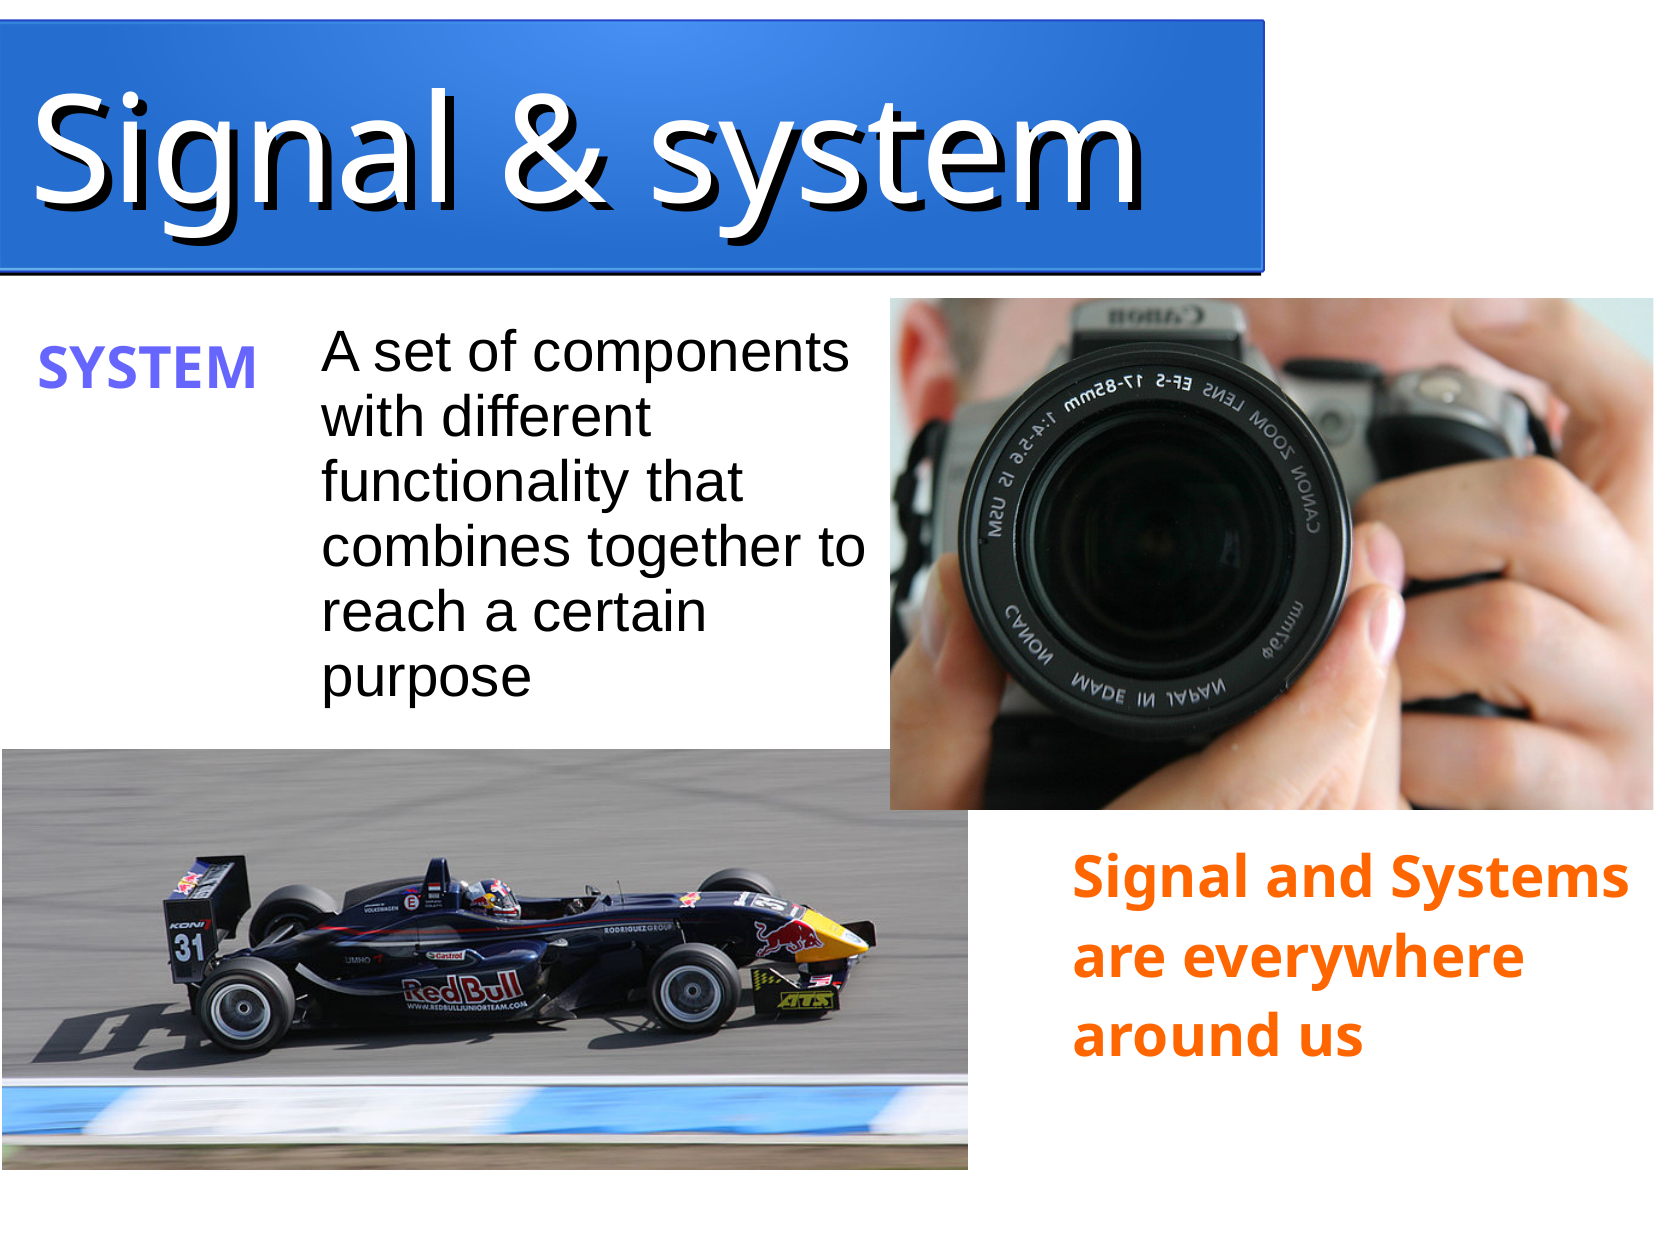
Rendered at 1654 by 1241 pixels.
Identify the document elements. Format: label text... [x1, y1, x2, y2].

text_box Signal and Systems are everywhere around us [1057, 828, 1632, 1075]
text_box SYSTEM [23, 318, 307, 402]
title Signal & system [29, 0, 1258, 318]
text_box A set of components with different functionality that combines together to reach a certain purpose [307, 311, 890, 717]
picture [2, 298, 1654, 1171]
